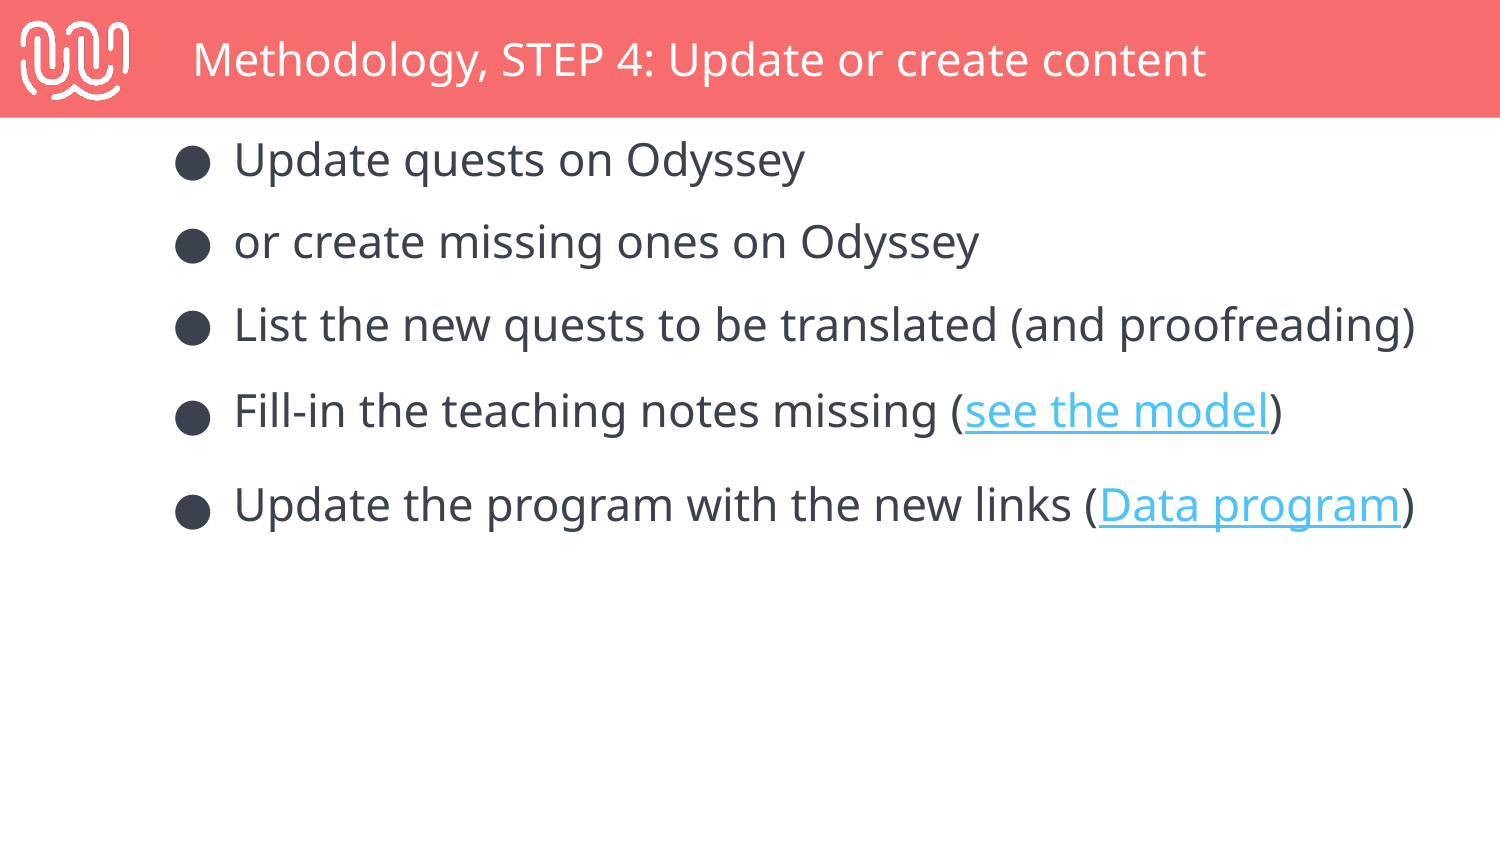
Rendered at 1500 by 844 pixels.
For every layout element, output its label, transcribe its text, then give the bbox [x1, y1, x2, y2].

picture [20, 20, 134, 101]
list Update quests on Odyssey or create missing ones on Odyssey List the new quests to be translated (and proofreading) Fill-in the teaching notes missing (see the model) Update the program with the new links (Data program) [158, 102, 1500, 525]
title Methodology, STEP 4: Update or create content [192, 0, 1245, 102]
